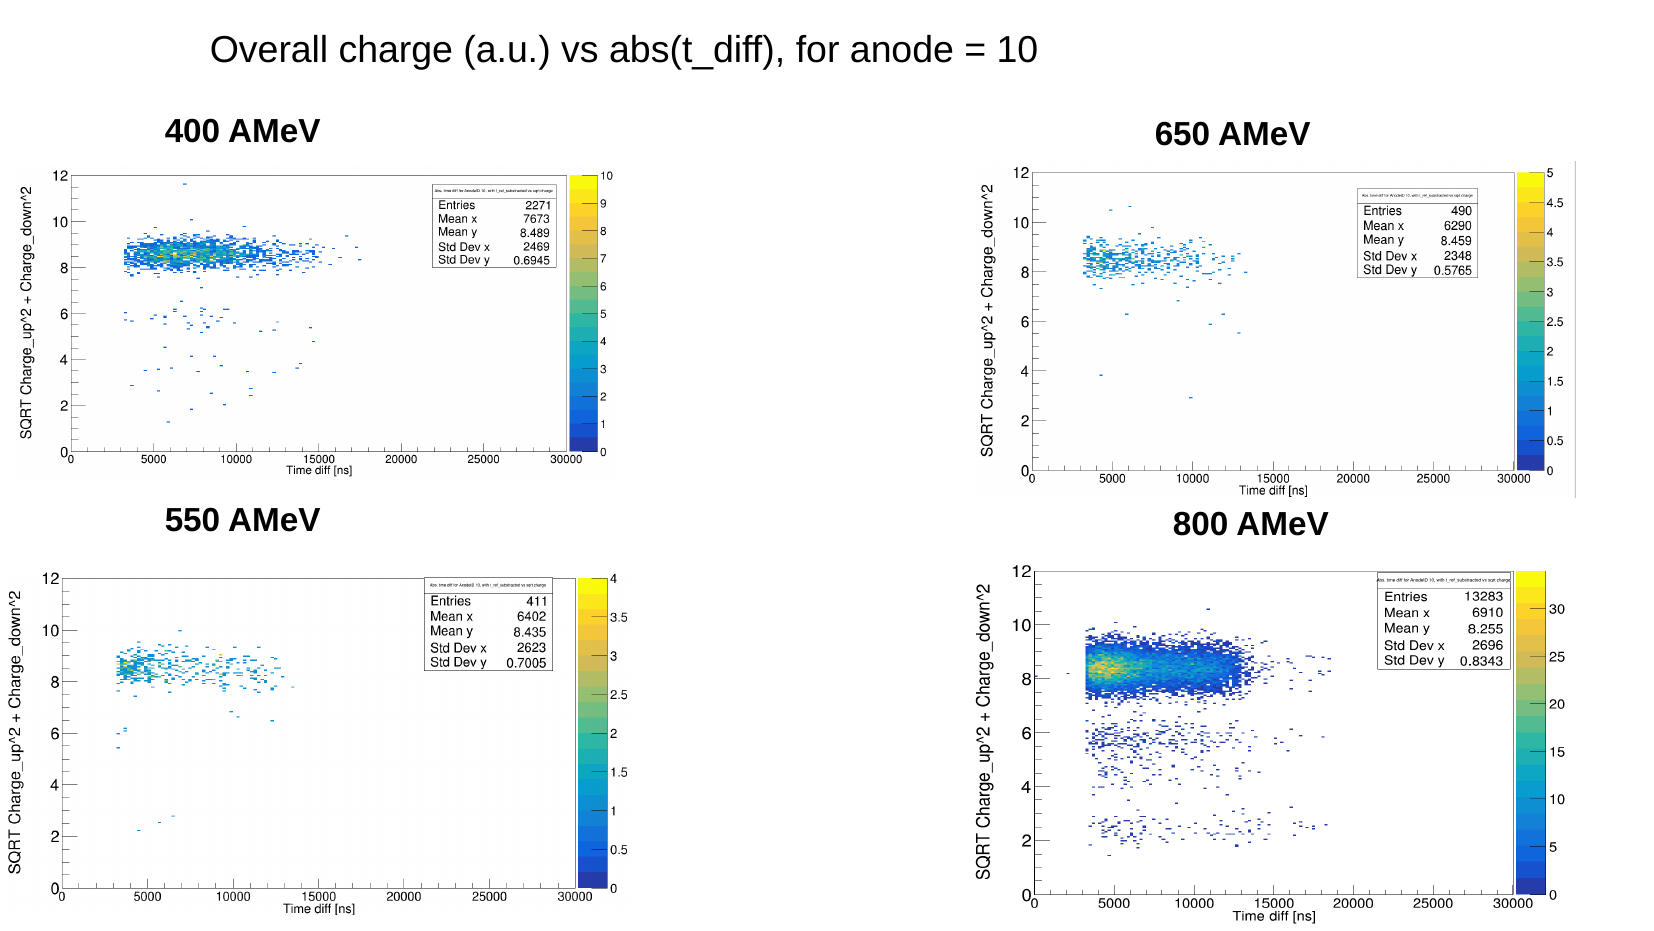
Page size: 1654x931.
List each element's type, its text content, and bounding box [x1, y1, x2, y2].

text_box 400 AMeV [150, 105, 376, 162]
picture [6, 569, 636, 916]
text_box Overall charge (a.u.) vs abs(t_diff), for anode = 10 [195, 21, 1546, 121]
picture [960, 554, 1572, 931]
text_box 550 AMeV [150, 494, 376, 552]
picture [975, 161, 1576, 498]
text_box 800 AMeV [1158, 498, 1384, 554]
text_box 650 AMeV [1140, 108, 1366, 161]
picture [15, 164, 615, 481]
